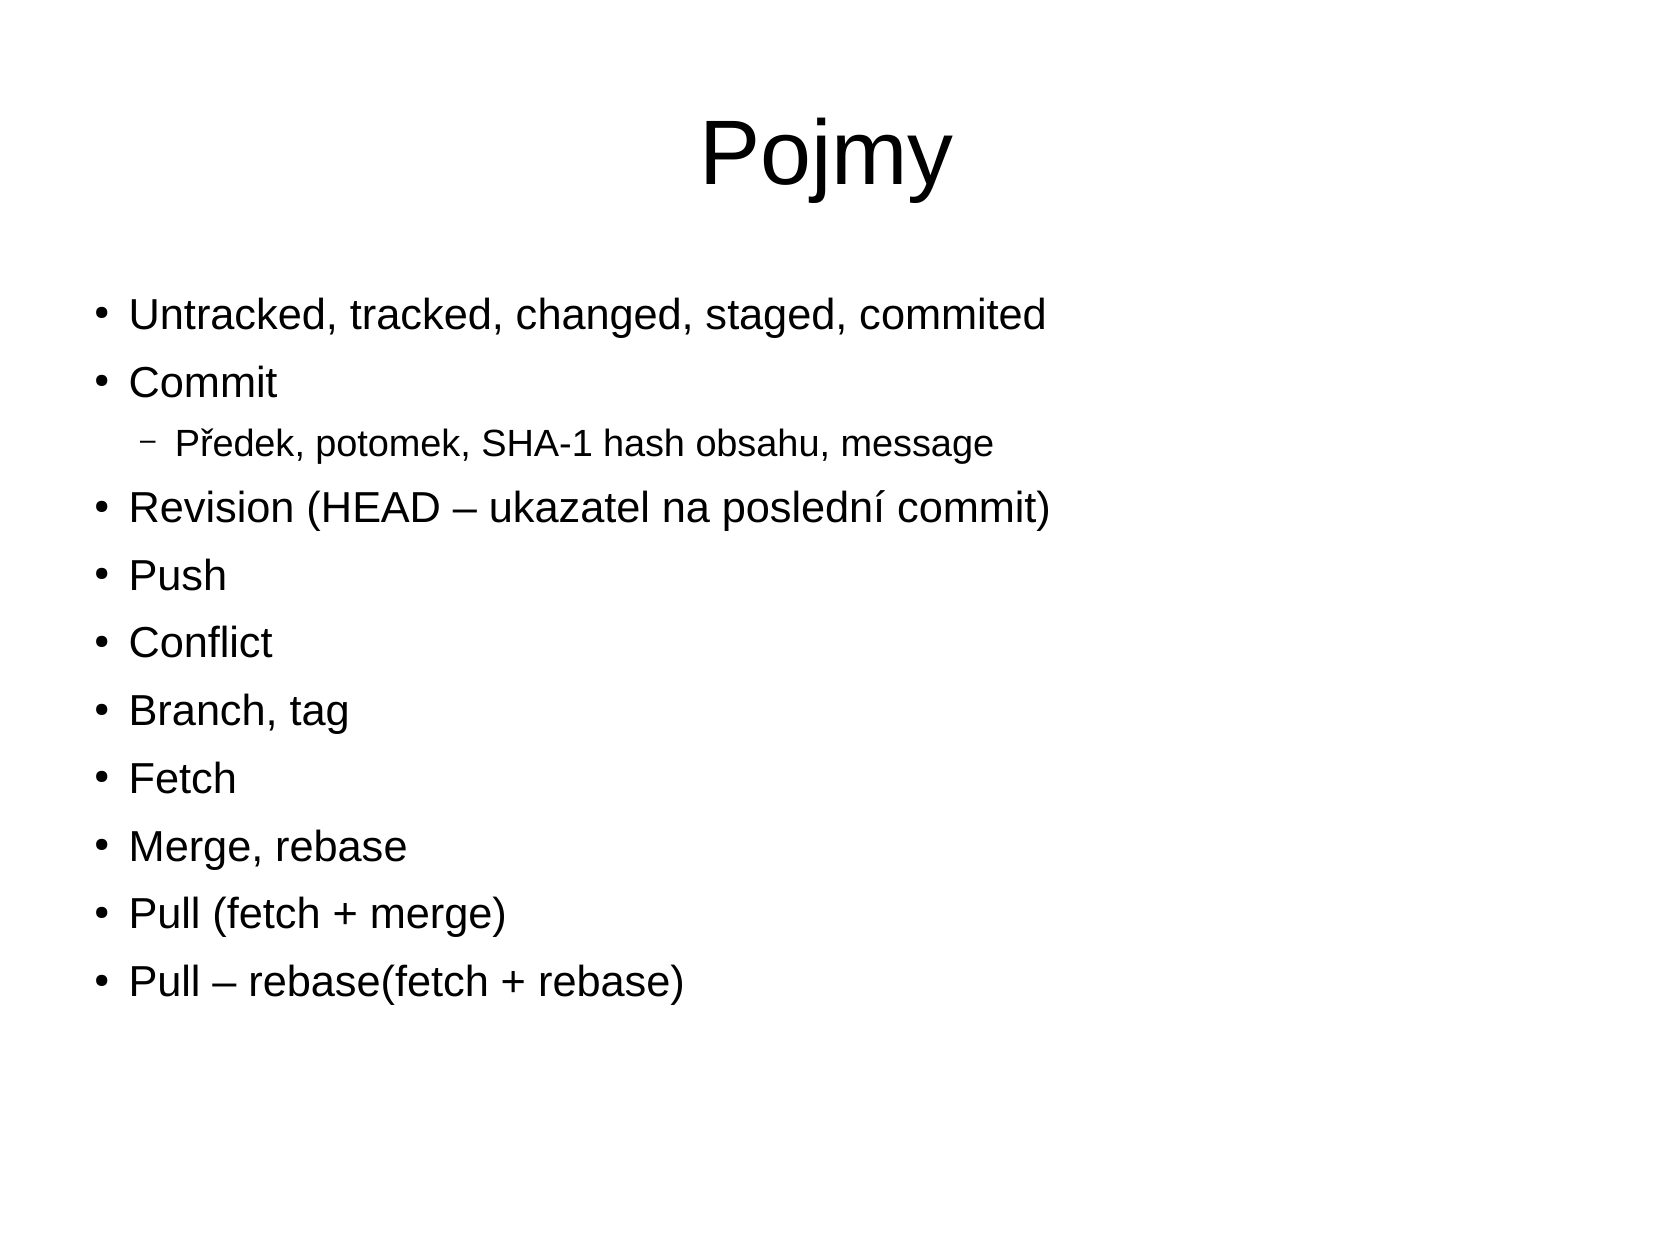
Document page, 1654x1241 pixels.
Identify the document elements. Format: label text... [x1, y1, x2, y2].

title Pojmy [82, 49, 1571, 257]
list Untracked, tracked, changed, staged, commited Commit Předek, potomek, SHA-1 hash obsahu, message Revision (HEAD – ukazatel na poslední commit) Push Conflict Branch, tag Fetch Merge, rebase Pull (fetch + merge) Pull – rebase(fetch + rebase) [82, 290, 1571, 1010]
